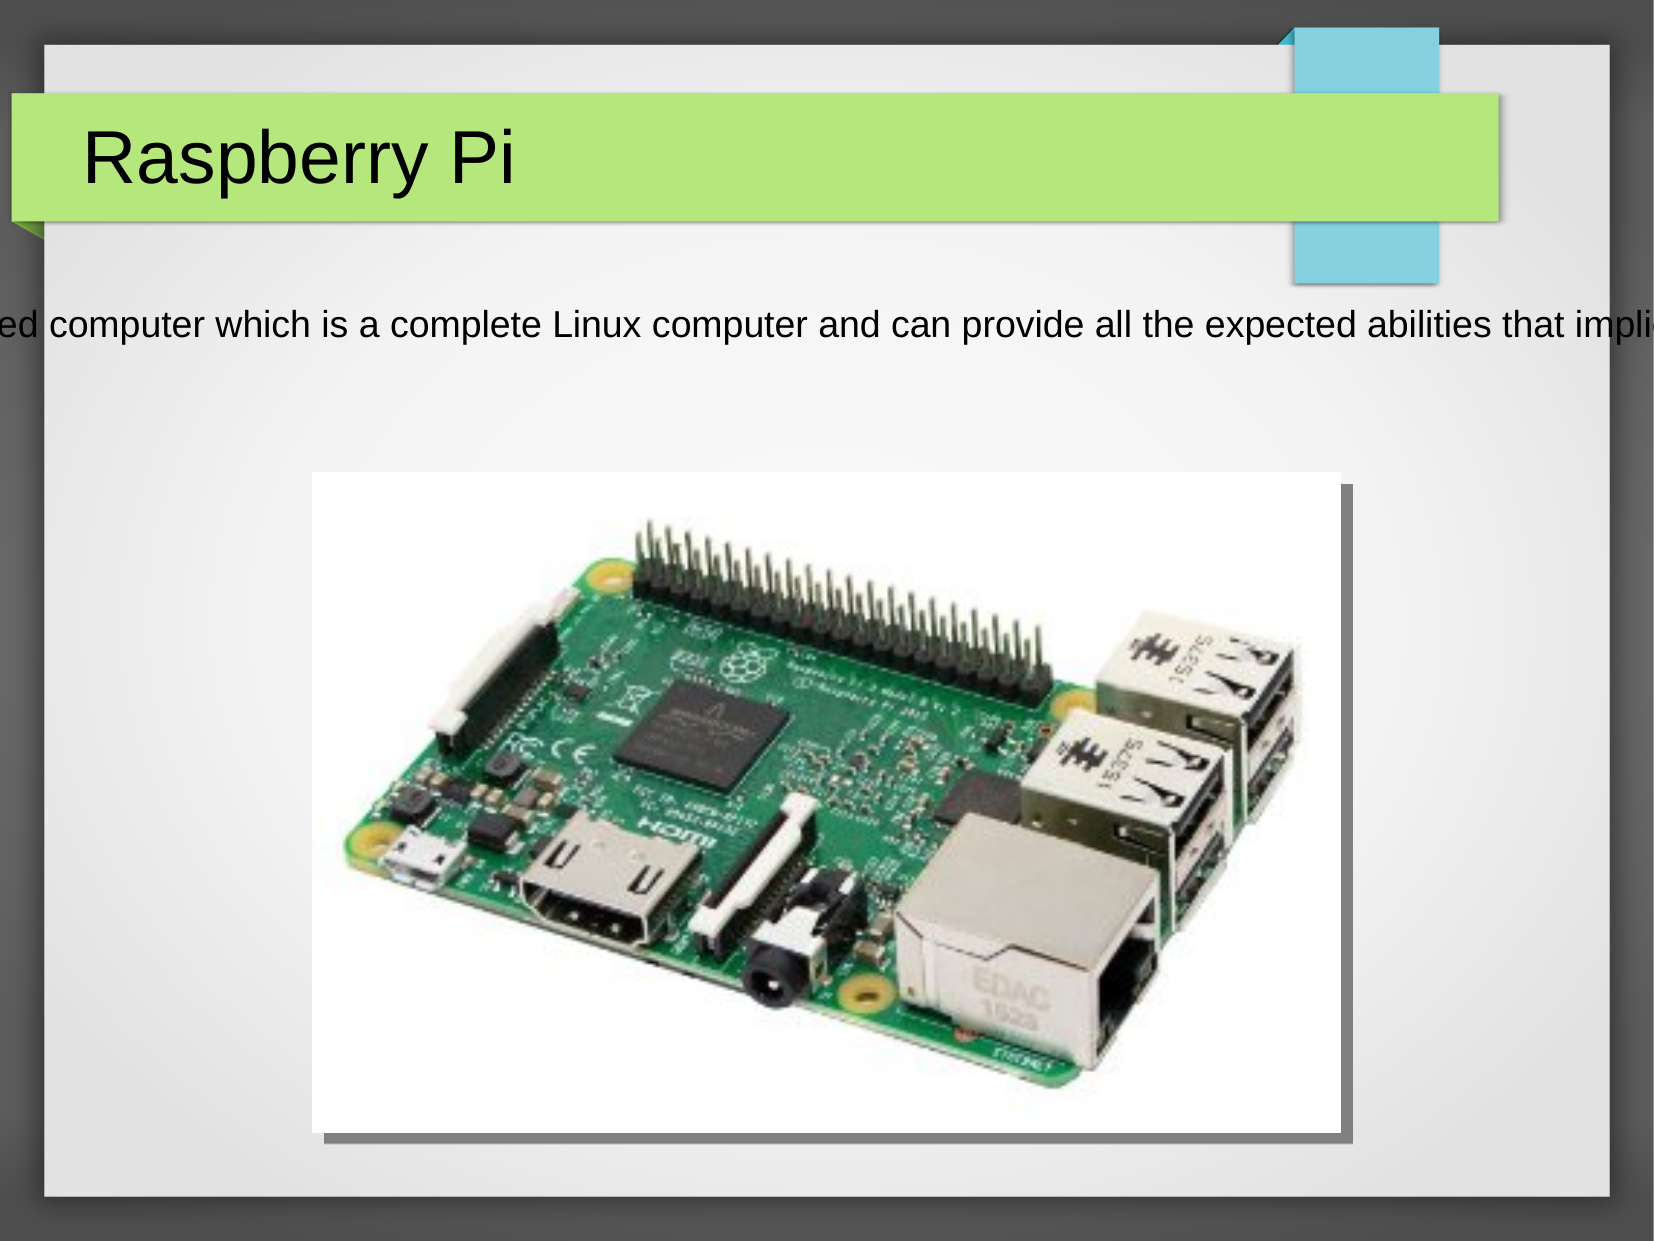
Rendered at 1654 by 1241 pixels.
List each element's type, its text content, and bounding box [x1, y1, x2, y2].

text_box A Raspberry Pi is a credit card-sized computer which is a complete Linux computer and can provide all the expected abilities that implies, at a low-power consumption level. [165, 296, 1548, 438]
title Raspberry Pi [82, 94, 1264, 213]
picture [312, 472, 1341, 1133]
